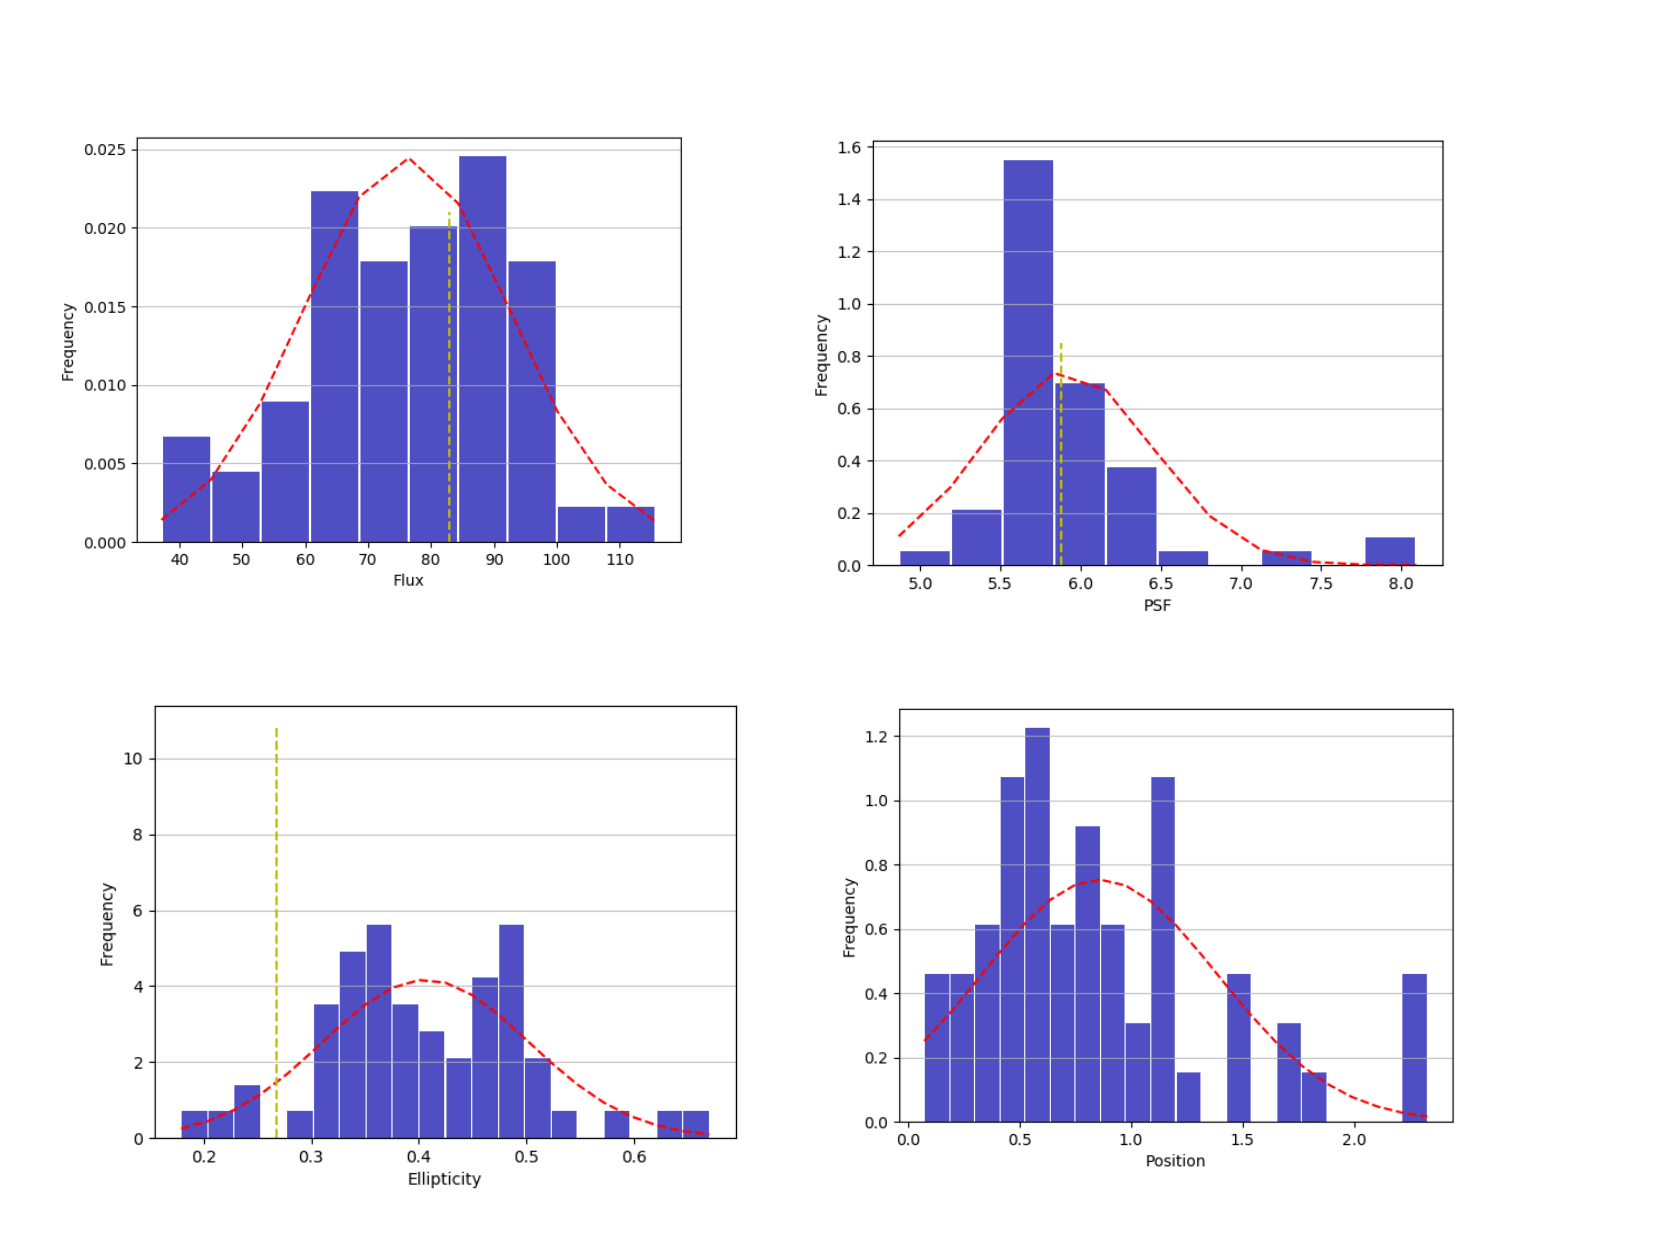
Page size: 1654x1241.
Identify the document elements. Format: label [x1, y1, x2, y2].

picture [61, 638, 1524, 1201]
picture [49, 74, 751, 601]
picture [781, 74, 1516, 626]
